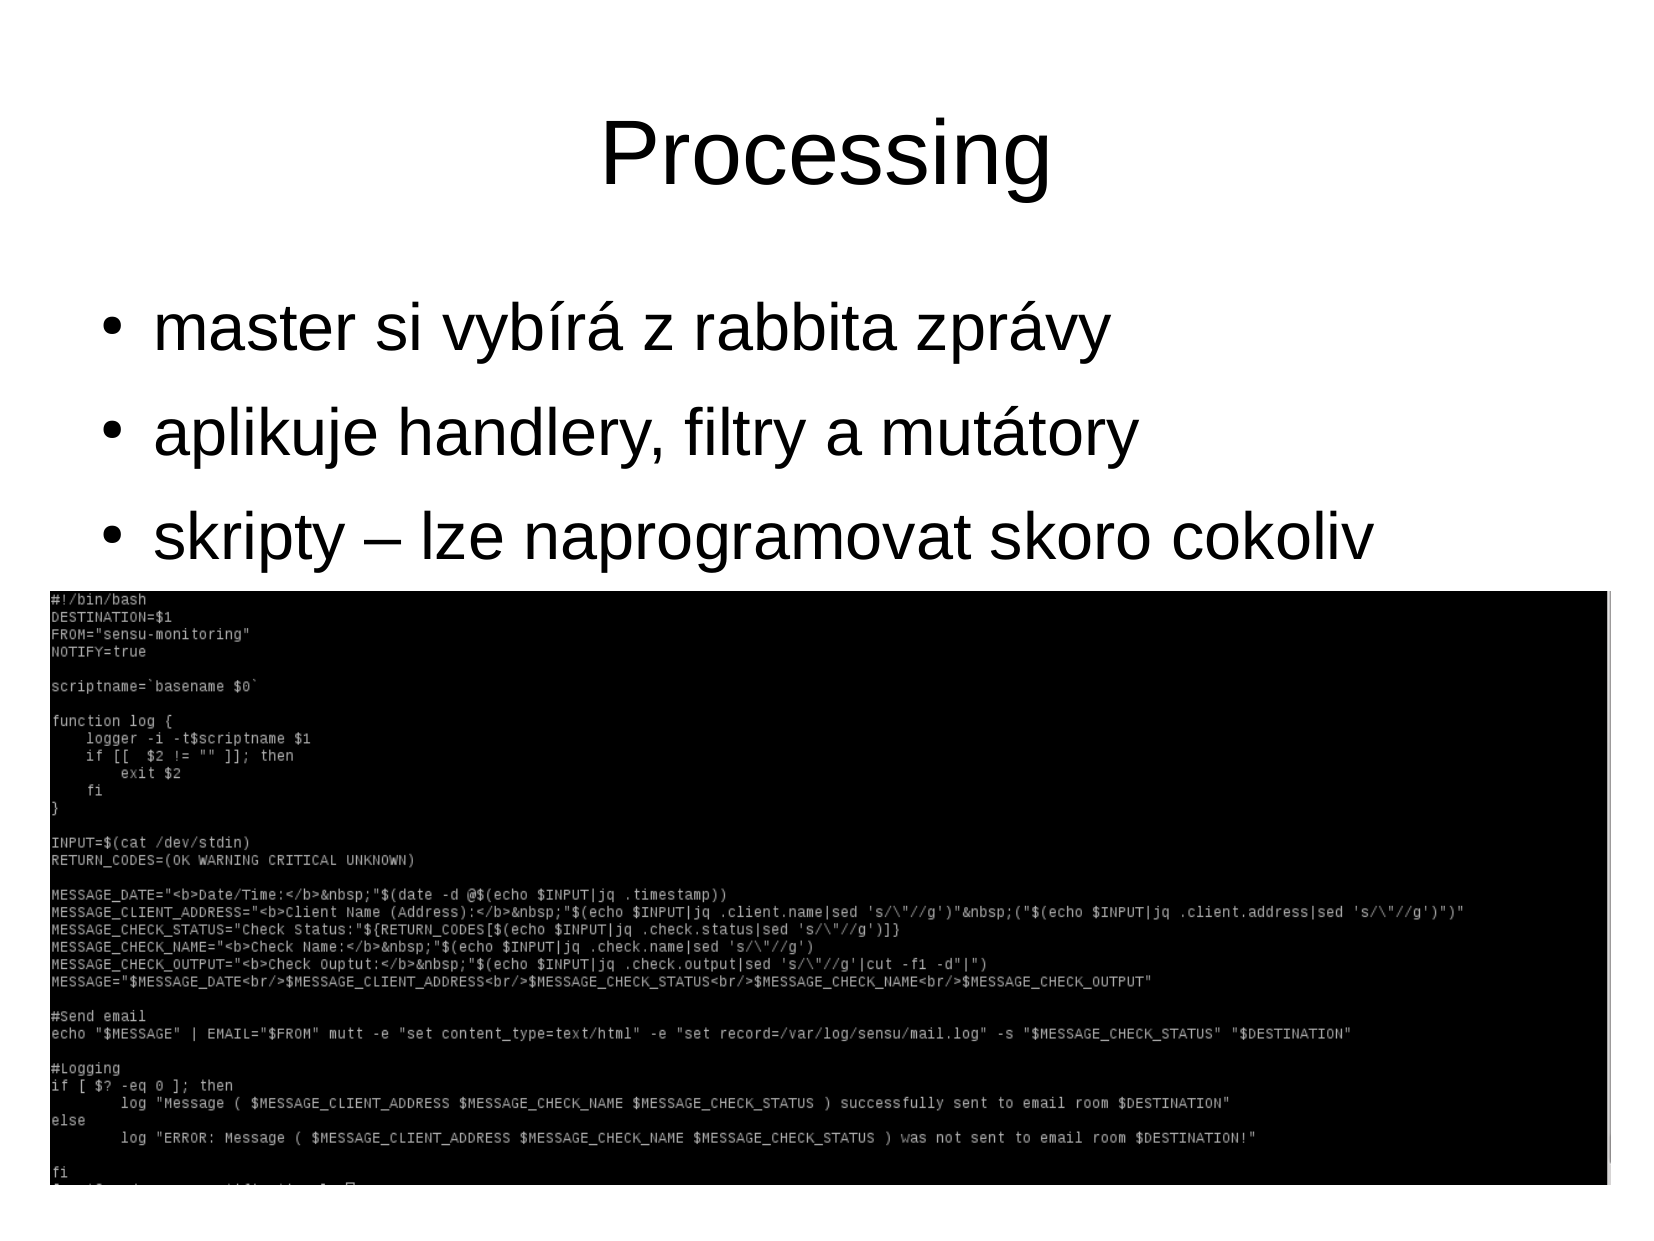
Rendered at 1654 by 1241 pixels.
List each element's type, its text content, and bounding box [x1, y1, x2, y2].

title Processing [82, 49, 1571, 257]
picture [50, 591, 1611, 1186]
list master si vybírá z rabbita zprávy aplikuje handlery, filtry a mutátory skripty – lze naprogramovat skoro cokoliv [82, 290, 1571, 591]
